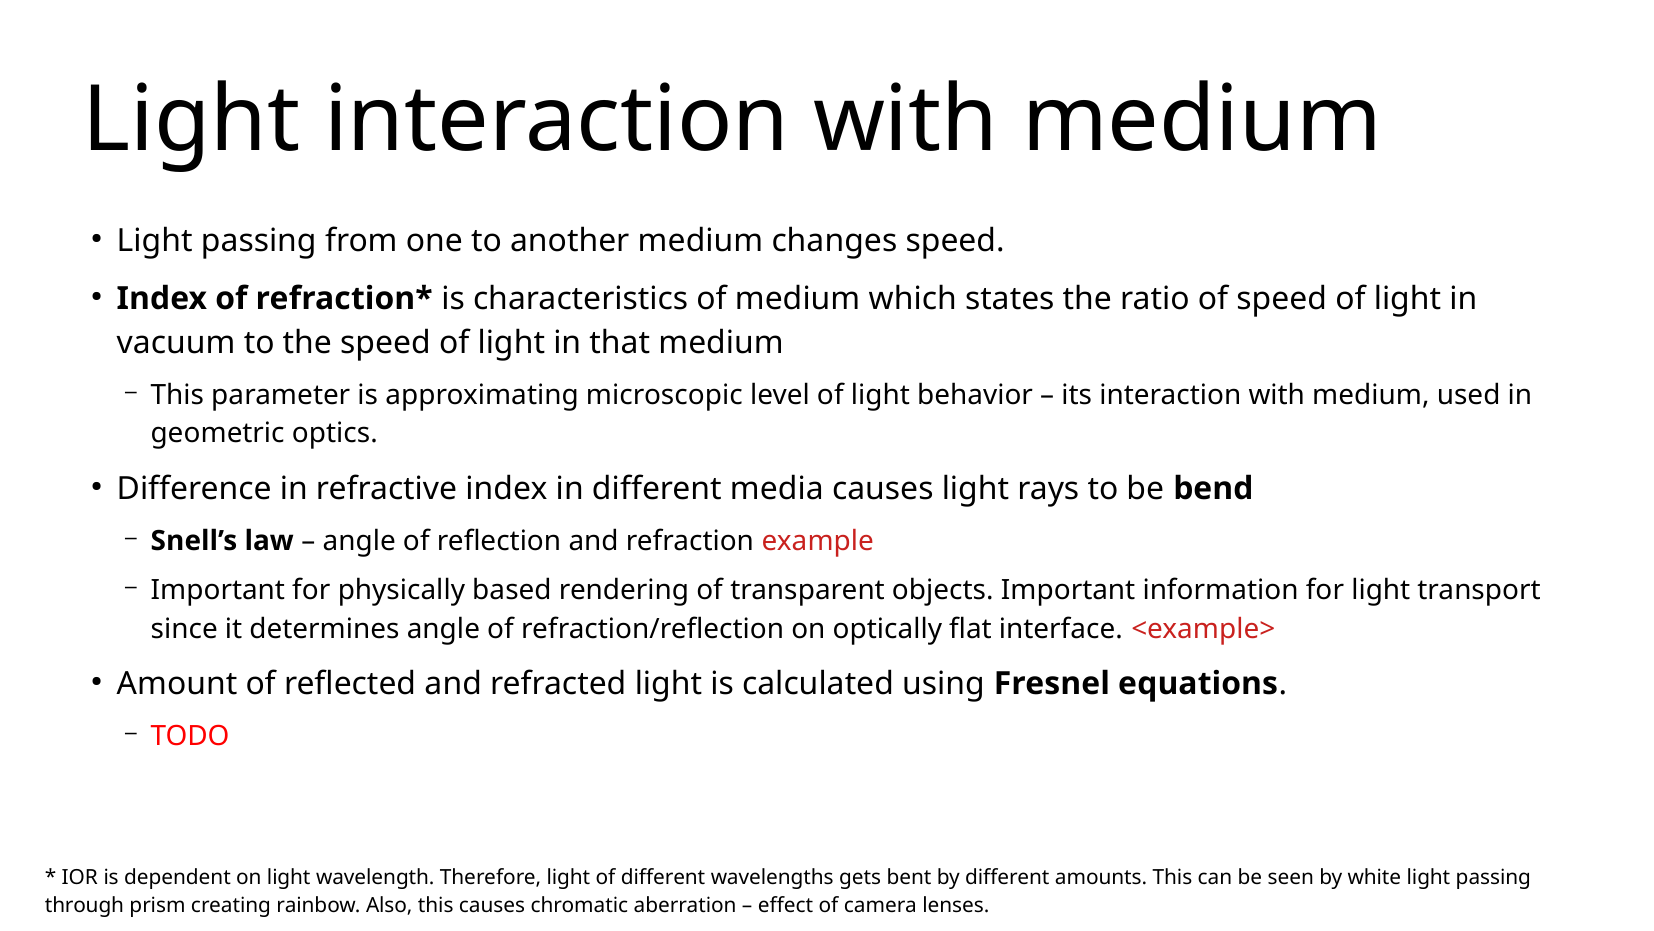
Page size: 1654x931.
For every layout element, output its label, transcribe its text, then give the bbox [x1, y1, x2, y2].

list Light passing from one to another medium changes speed. Index of refraction* is characteristics of medium which states the ratio of speed of light in vacuum to the speed of light in that medium This parameter is approximating microscopic level of light behavior – its interaction with medium, used in geometric optics. Difference in refractive index in different media causes light rays to be bend Snell’s law – angle of reflection and refraction example Important for physically based rendering of transparent objects. Important information for light transport since it determines angle of refraction/reflection on optically flat interface. <example> Amount of reflected and refracted light is calculated using Fresnel equations. TODO [82, 217, 1571, 758]
title Light interaction with medium [82, 37, 1571, 193]
text_box * IOR is dependent on light wavelength. Therefore, light of different wavelengths gets bent by different amounts. This can be seen by white light passing through prism creating rainbow. Also, this causes chromatic aberration – effect of camera lenses. [30, 855, 1621, 922]
